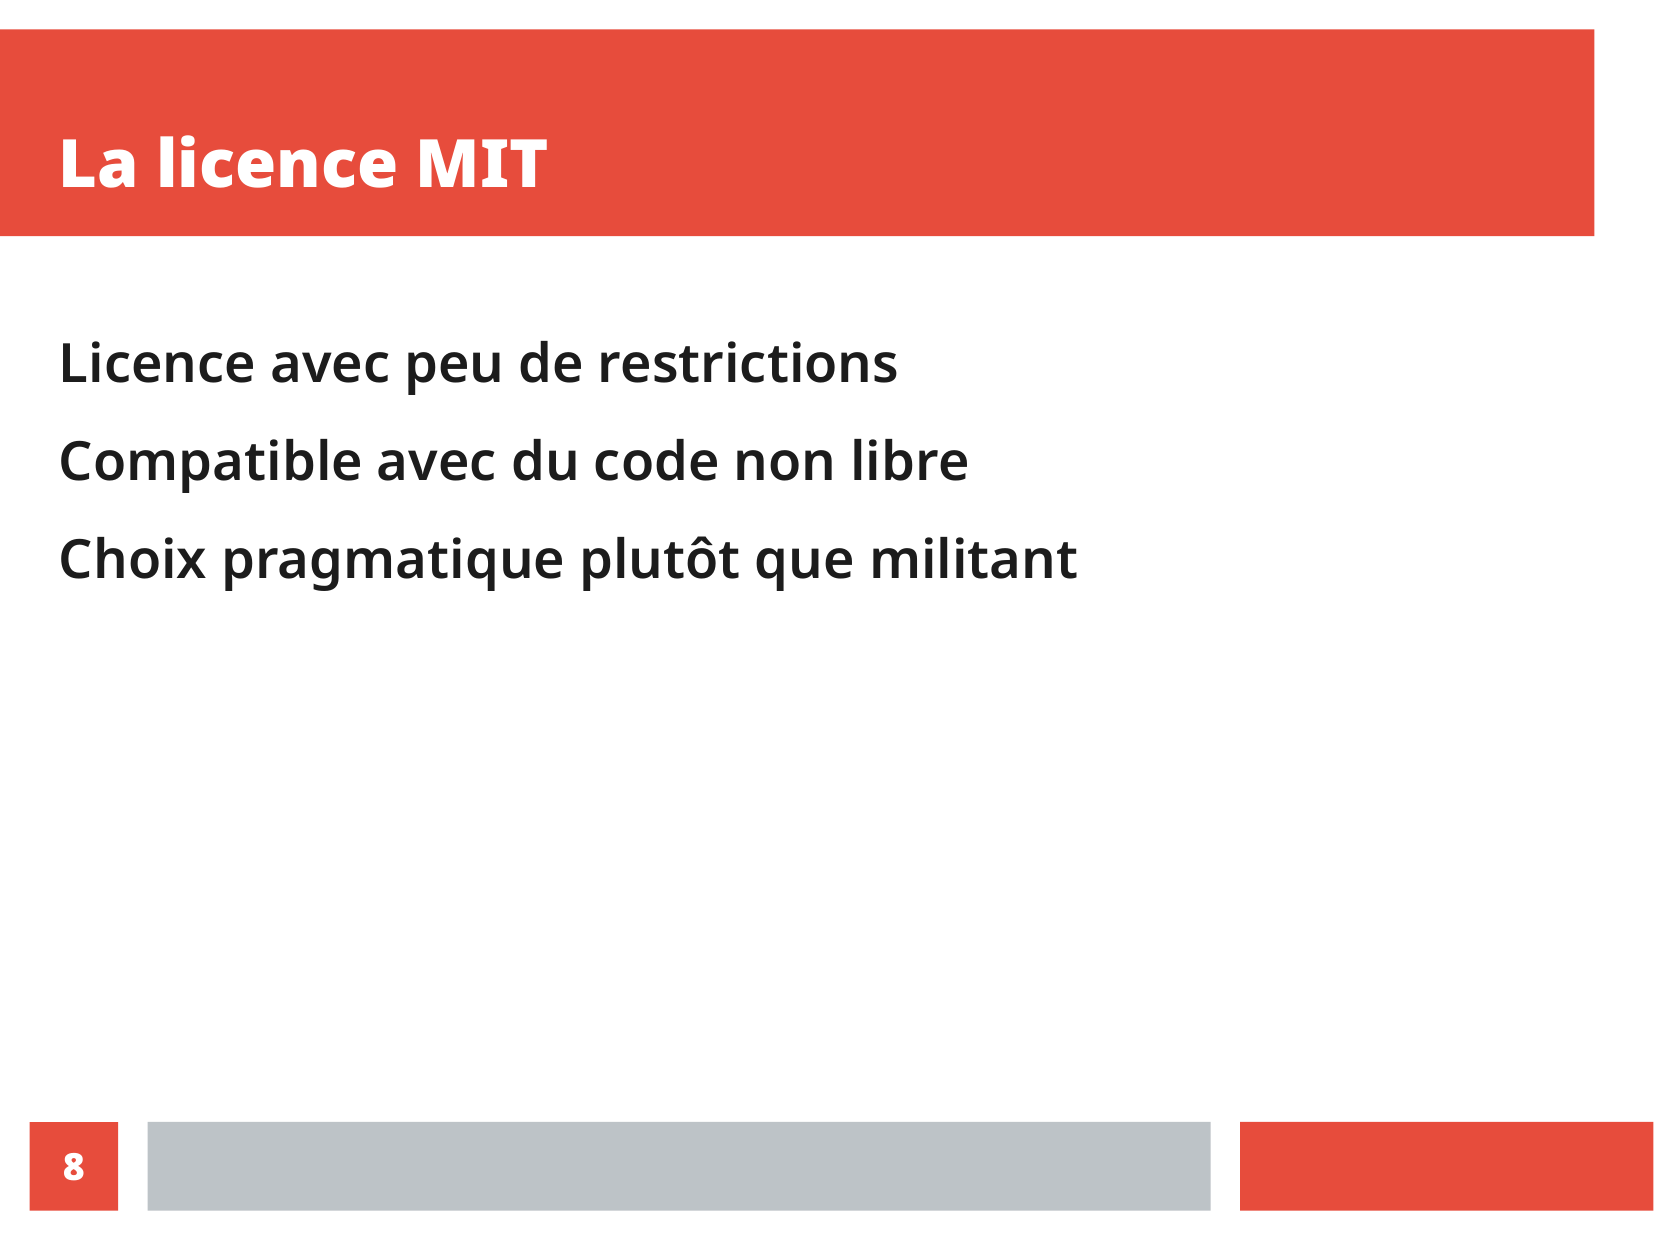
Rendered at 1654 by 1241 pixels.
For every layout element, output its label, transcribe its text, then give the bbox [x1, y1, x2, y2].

title La licence MIT [59, 59, 1595, 207]
list Licence avec peu de restrictions Compatible avec du code non libre Choix pragmatique plutôt que militant [59, 324, 1565, 1093]
